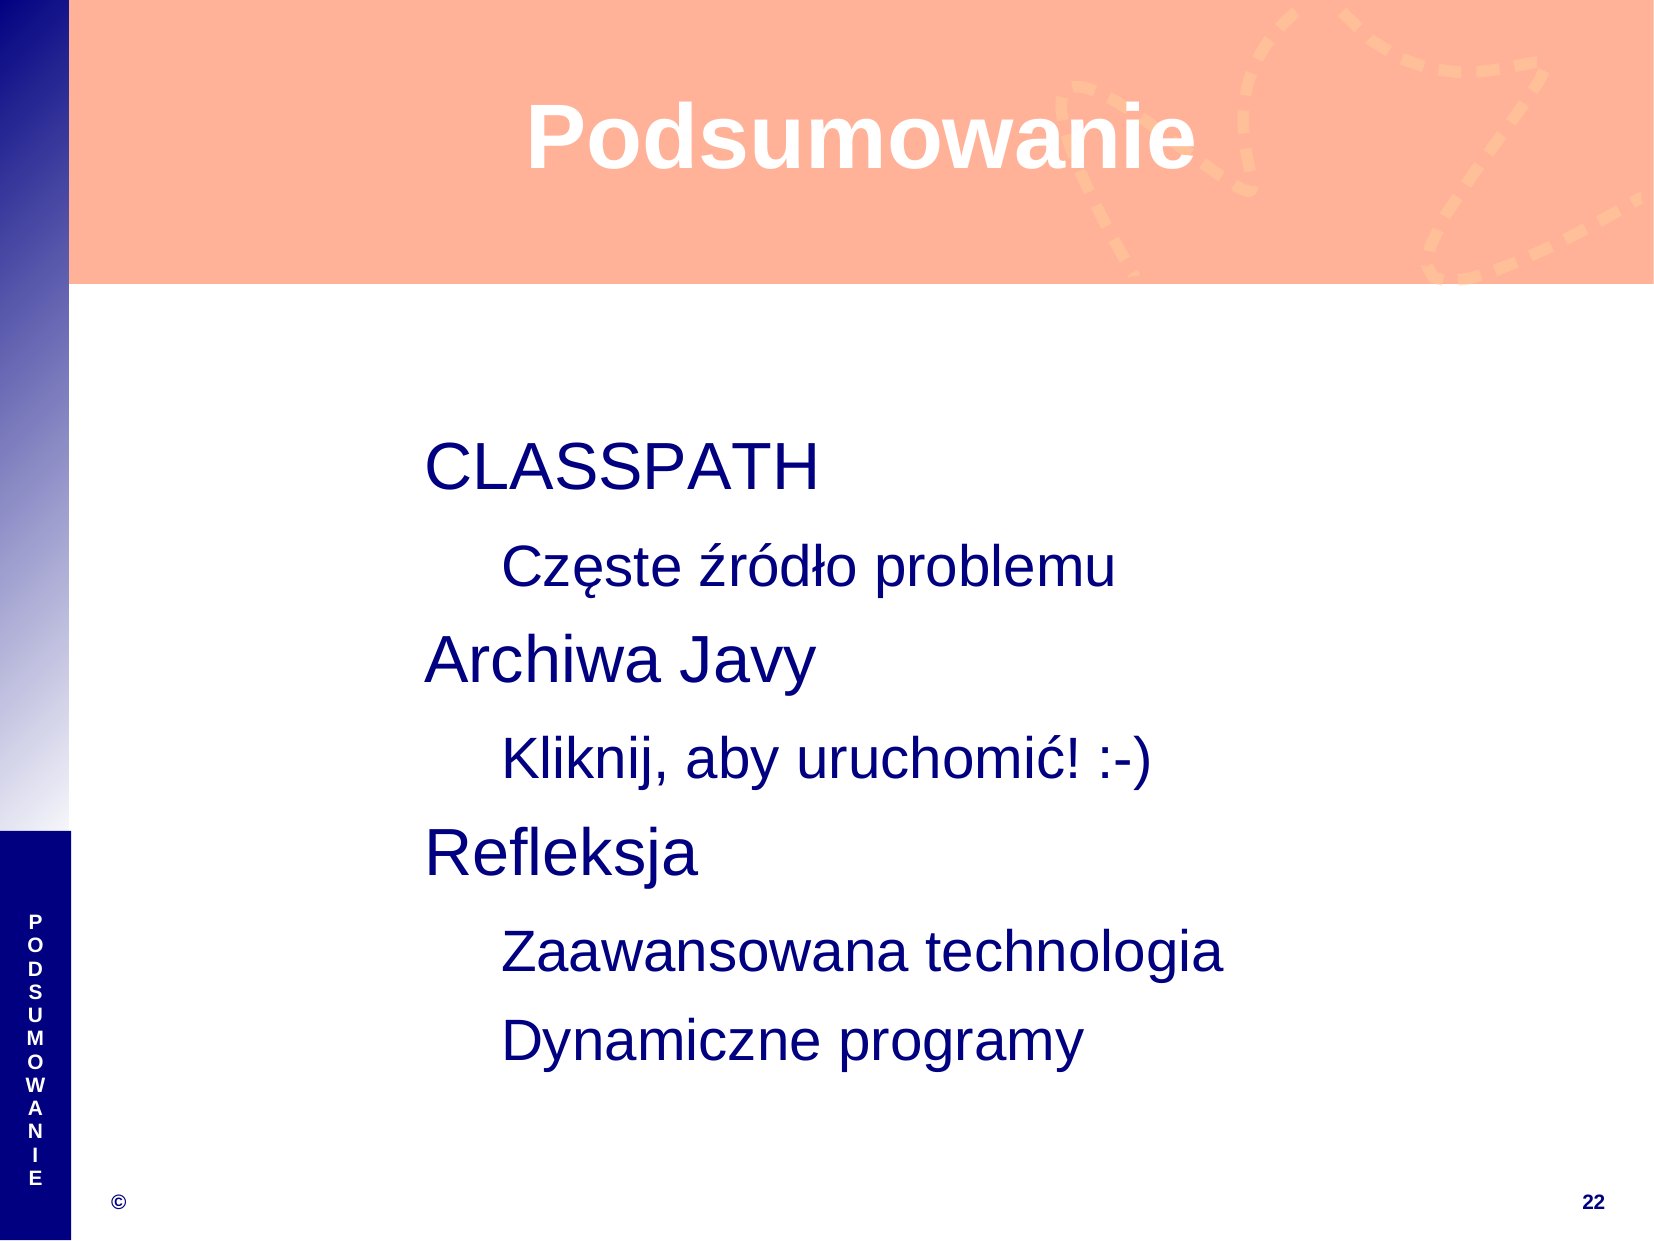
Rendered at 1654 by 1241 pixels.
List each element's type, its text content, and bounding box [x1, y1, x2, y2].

text_box P O D S U M O W A N I E [0, 830, 71, 1241]
list CLASSPATH Częste źródło problemu Archiwa Javy Kliknij, aby uruchomić! :-) Refleksja Zaawansowana technologia Dynamiczne programy [430, 429, 1297, 1072]
title Podsumowanie [70, 33, 1654, 241]
